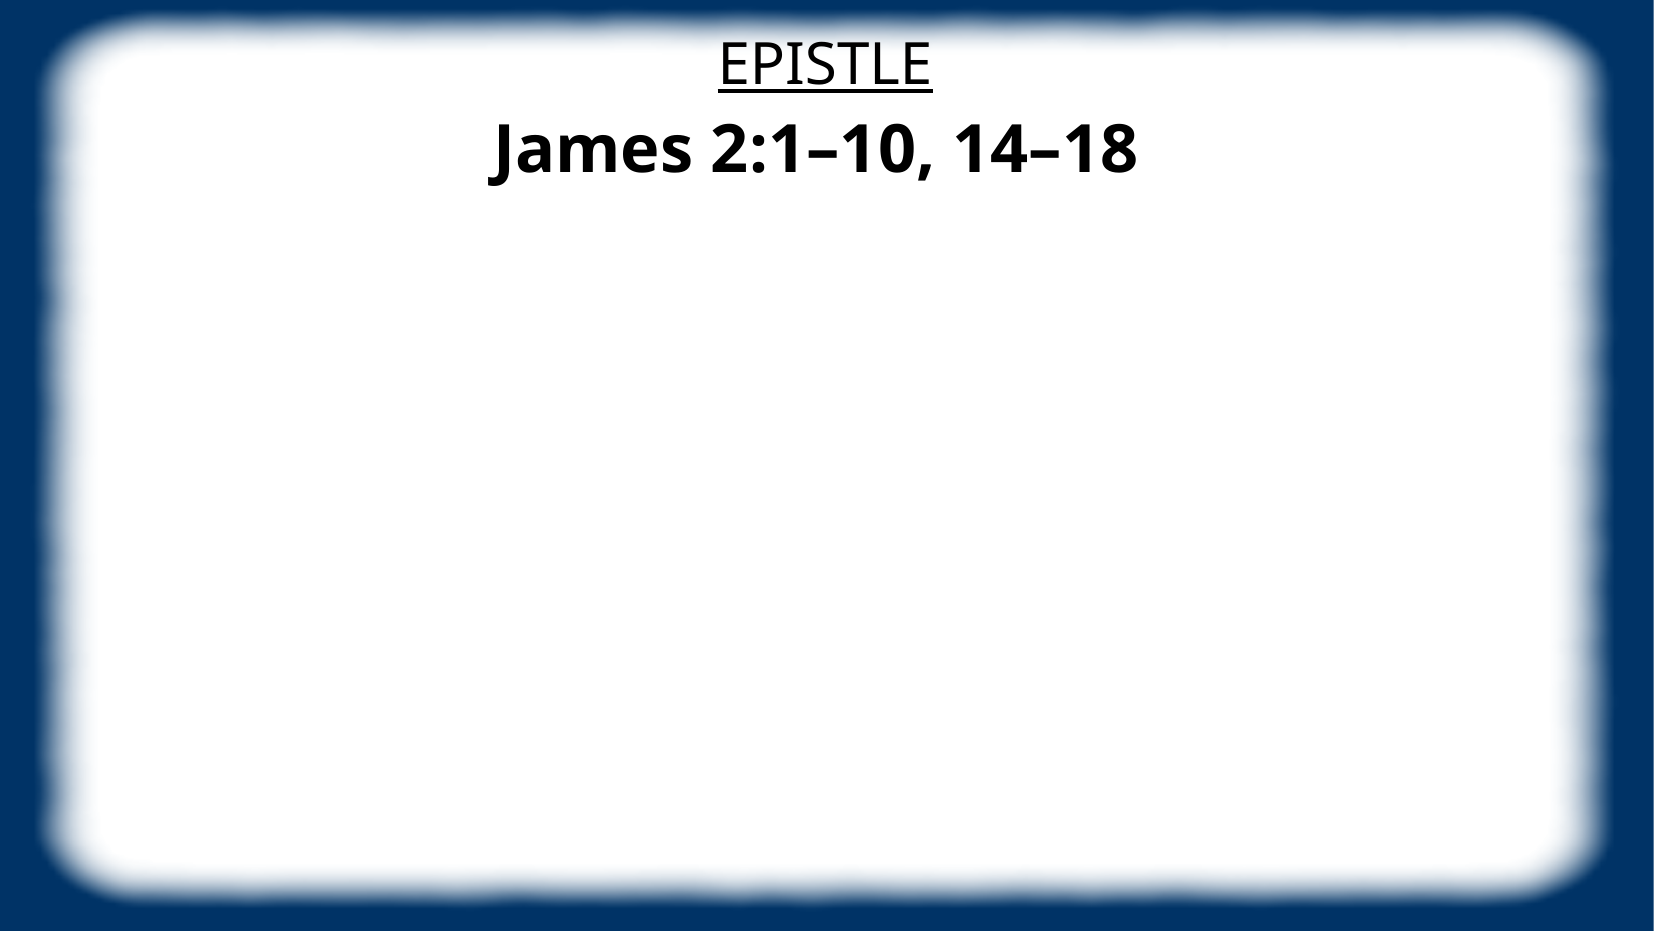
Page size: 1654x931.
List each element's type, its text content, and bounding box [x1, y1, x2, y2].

picture [0, 0, 1654, 931]
text_box EPISTLE James 2:1–10, 14–18 [75, 15, 1576, 196]
